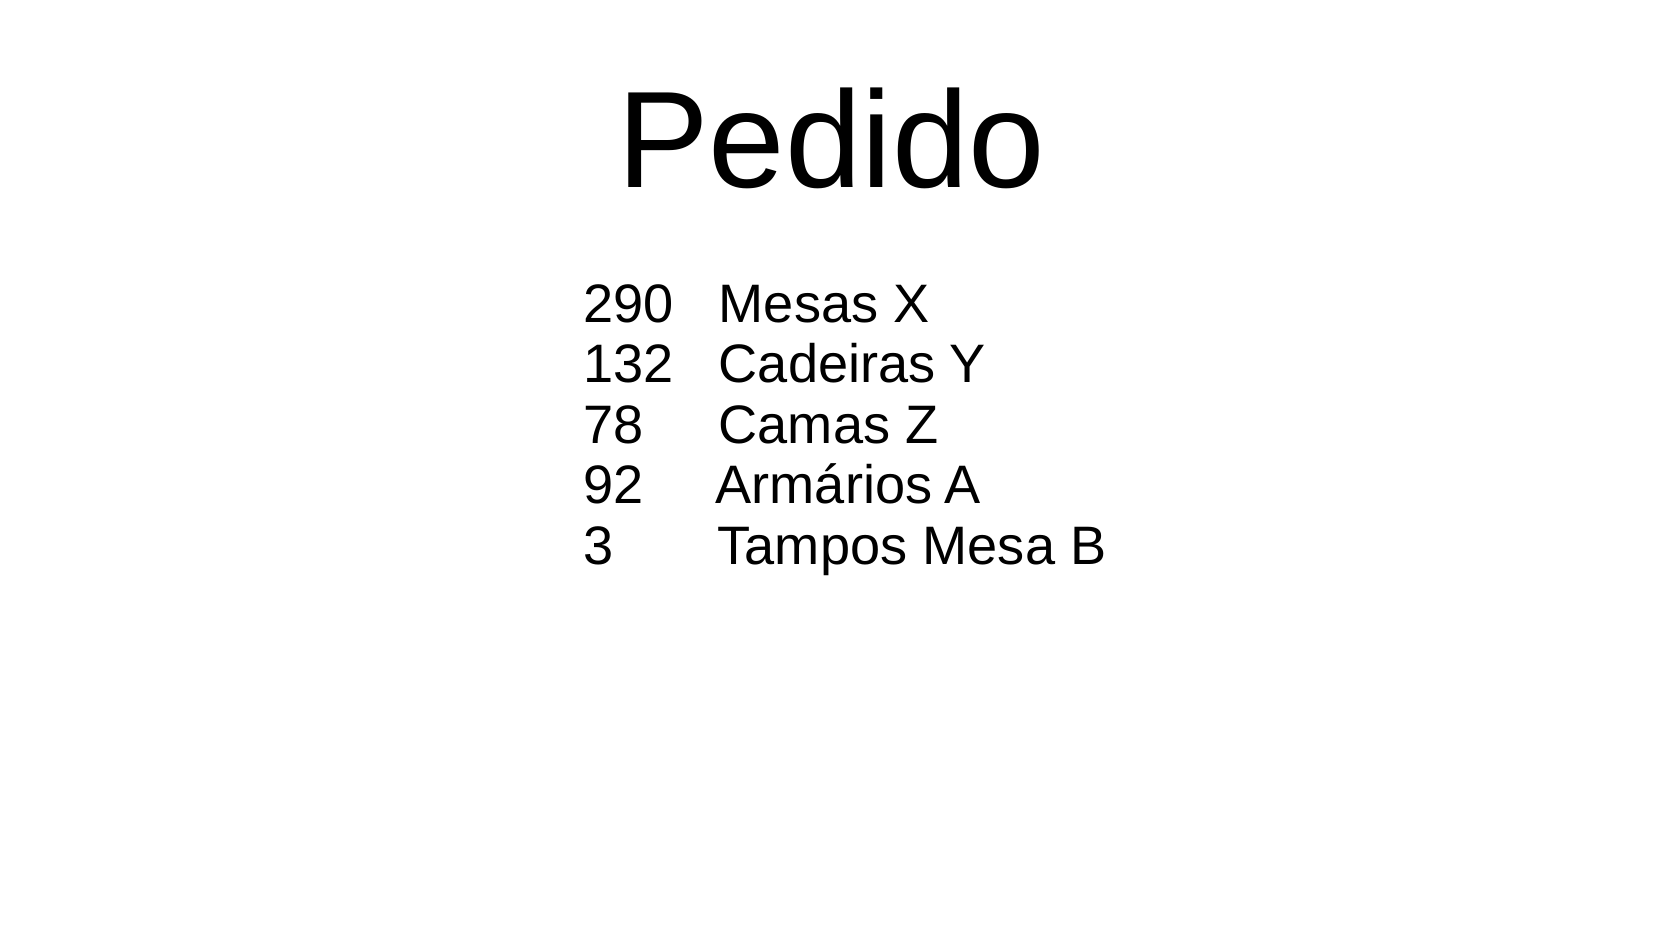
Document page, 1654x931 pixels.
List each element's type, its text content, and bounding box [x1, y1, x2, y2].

text_box Pedido [602, 55, 1282, 224]
text_box 290 Mesas X 132 Cadeiras Y 78 Camas Z 92 Armários A 3 Tampos Mesa B [568, 265, 1123, 644]
